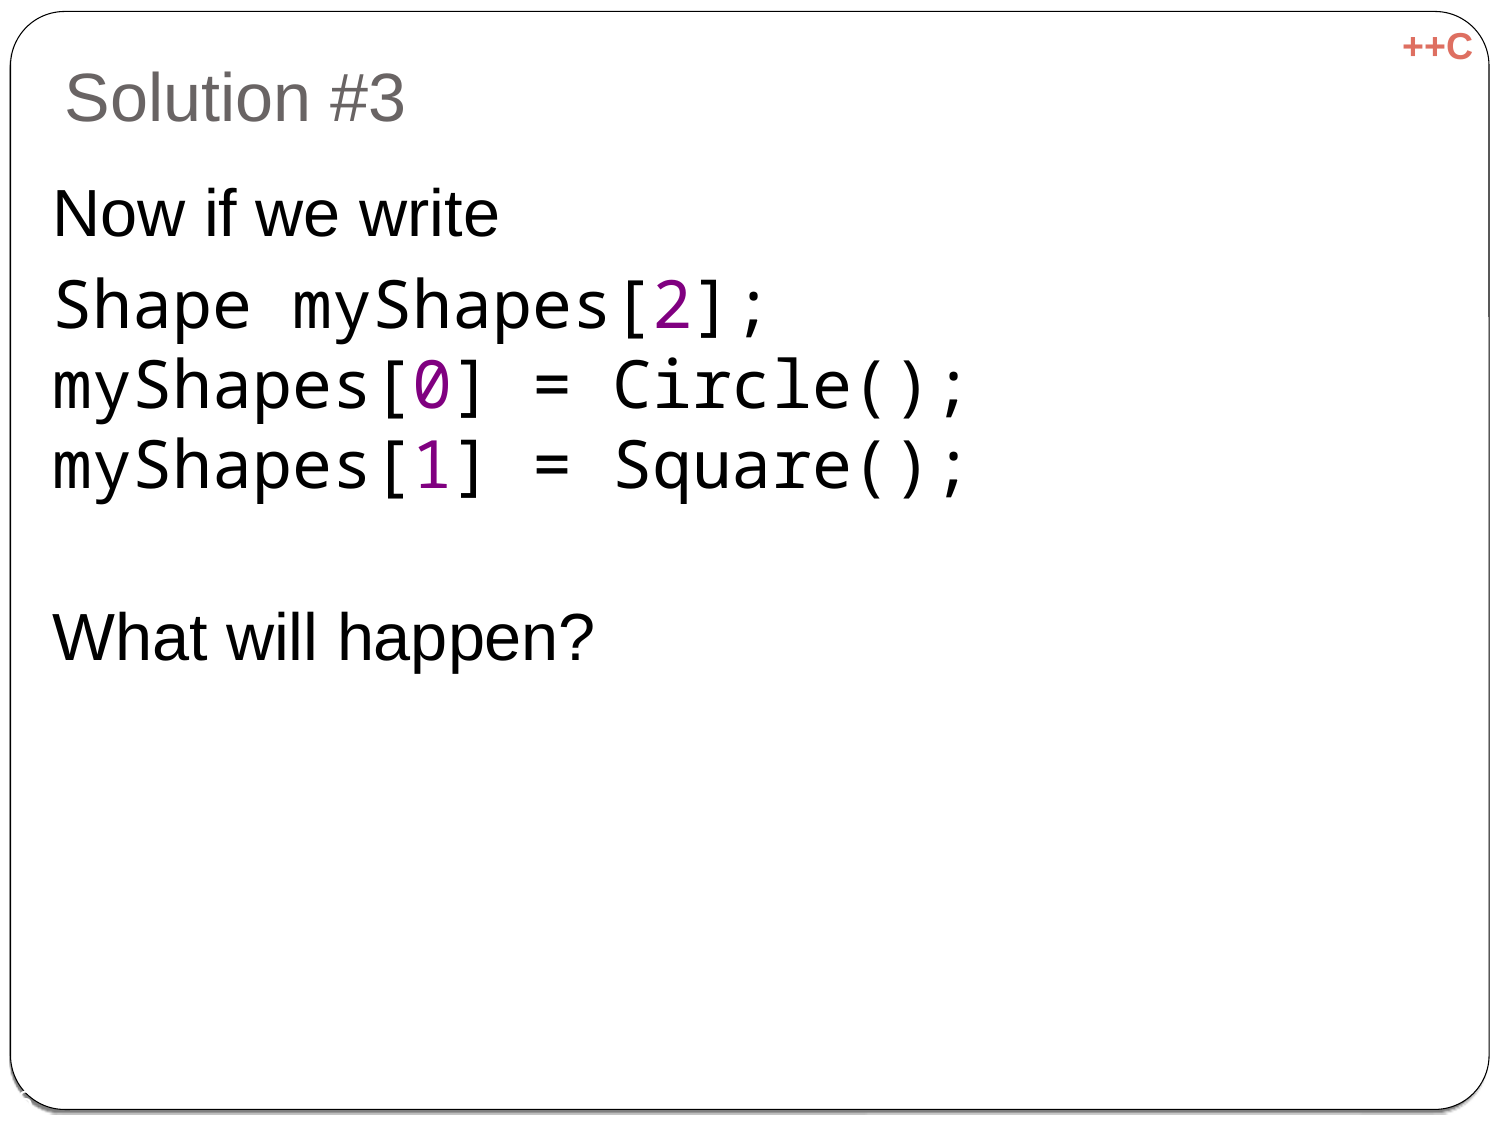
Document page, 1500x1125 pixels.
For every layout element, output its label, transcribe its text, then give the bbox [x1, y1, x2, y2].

list Now if we write Shape myShapes[2]; myShapes[0] = Circle(); myShapes[1] = Square(); What will happen? [37, 162, 1463, 1088]
slide_number <number> [0, 1074, 50, 1125]
title Solution #3 [50, 45, 1450, 150]
